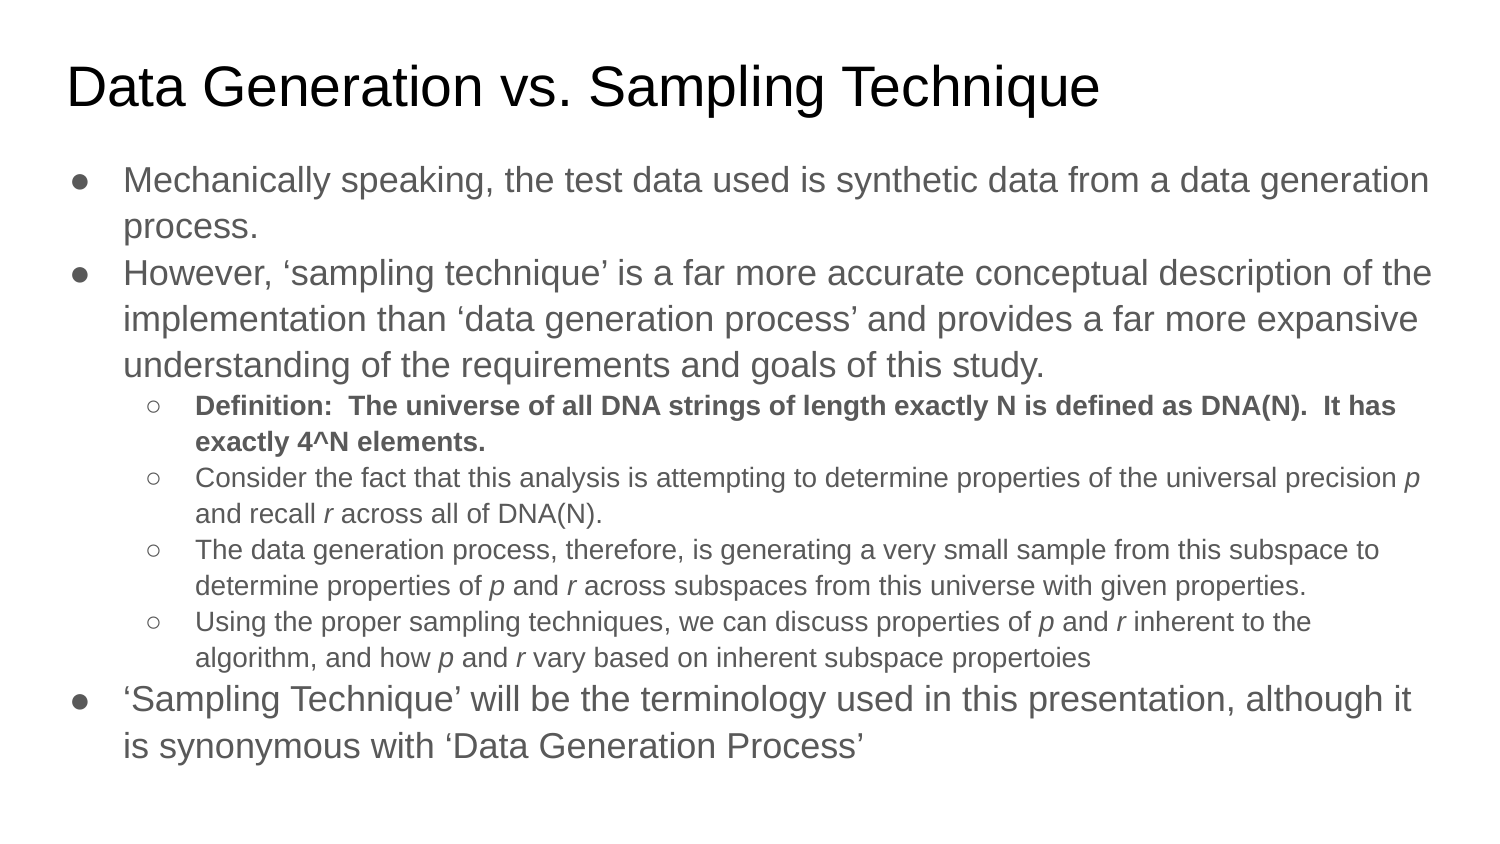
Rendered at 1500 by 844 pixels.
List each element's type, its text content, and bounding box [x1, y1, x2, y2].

title Data Generation vs. Sampling Technique [51, 39, 1449, 134]
list Mechanically speaking, the test data used is synthetic data from a data generation process. However, ‘sampling technique’ is a far more accurate conceptual description of the implementation than ‘data generation process’ and provides a far more expansive understanding of the requirements and goals of this study. Definition: The universe of all DNA strings of length exactly N is defined as DNA(N). It has exactly 4^N elements. Consider the fact that this analysis is attempting to determine properties of the universal precision p and recall r across all of DNA(N). The data generation process, therefore, is generating a very small sample from this subspace to determine properties of p and r across subspaces from this universe with given properties. Using the proper sampling techniques, we can discuss properties of p and r inherent to the algorithm, and how p and r vary based on inherent subspace propertoies ‘Sampling Technique’ will be the terminology used in this presentation, although it is synonymous with ‘Data Generation Process’ [36, 139, 1449, 784]
